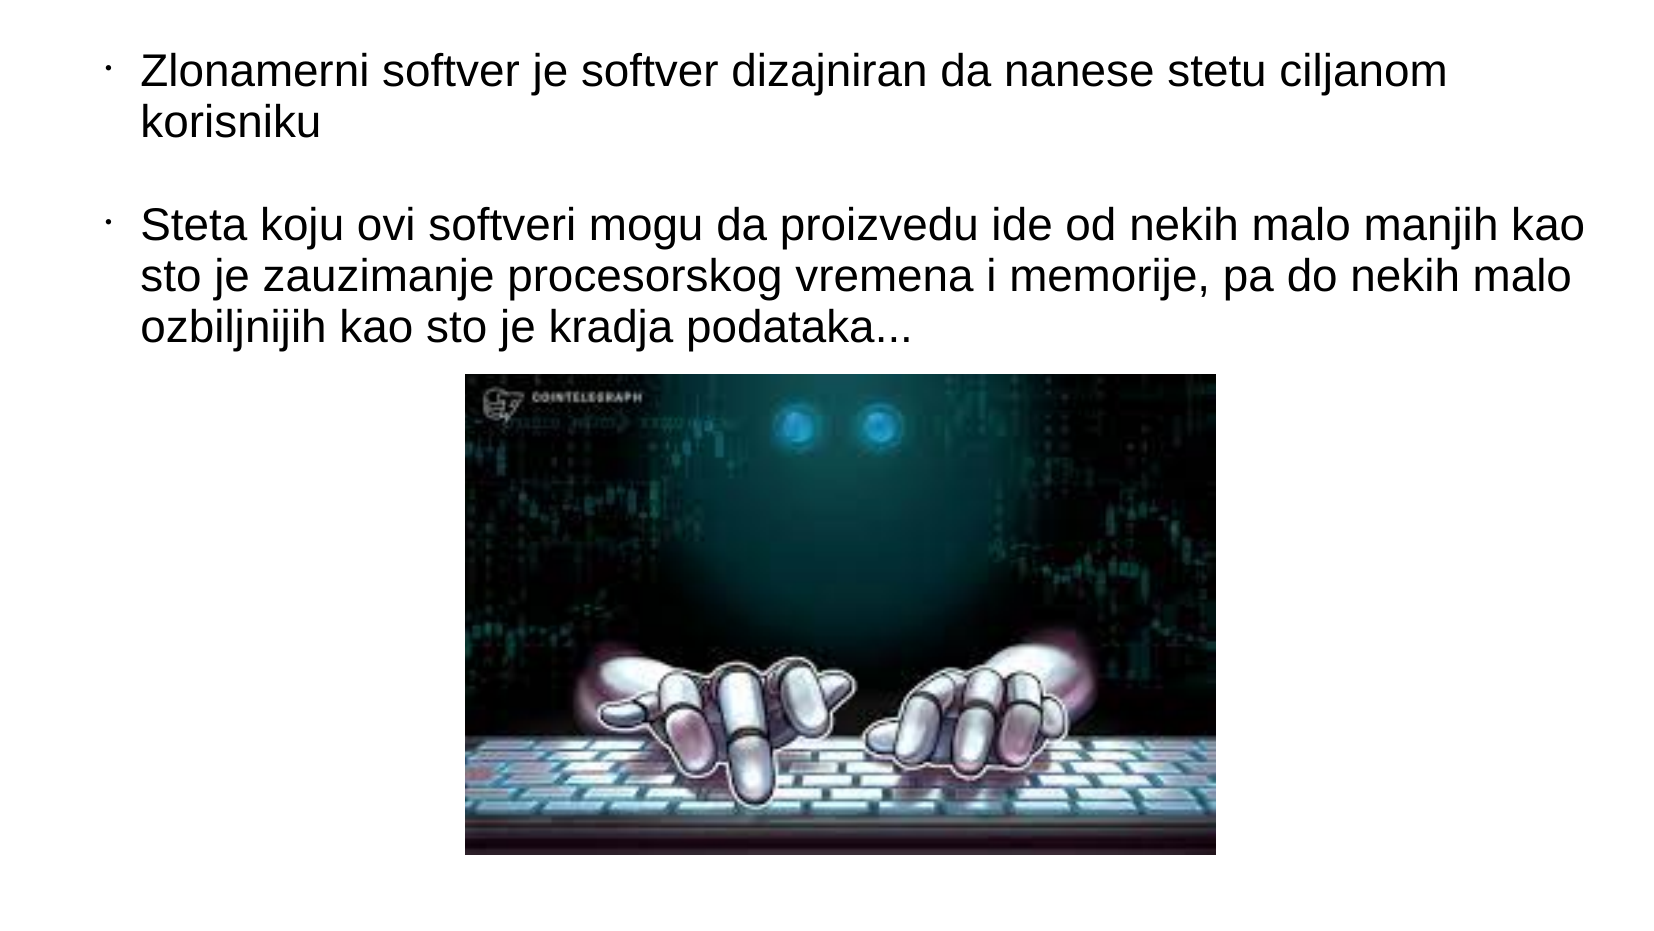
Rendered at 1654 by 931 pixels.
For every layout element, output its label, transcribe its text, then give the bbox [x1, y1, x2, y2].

picture [465, 374, 1216, 856]
subtitle Zlonamerni softver je softver dizajniran da nanese stetu ciljanom korisniku Steta koju ovi softveri mogu da proizvedu ide od nekih malo manjih kao sto je zauzimanje procesorskog vremena i memorije, pa do nekih malo ozbiljnijih kao sto je kradja podataka... [105, 45, 1594, 766]
